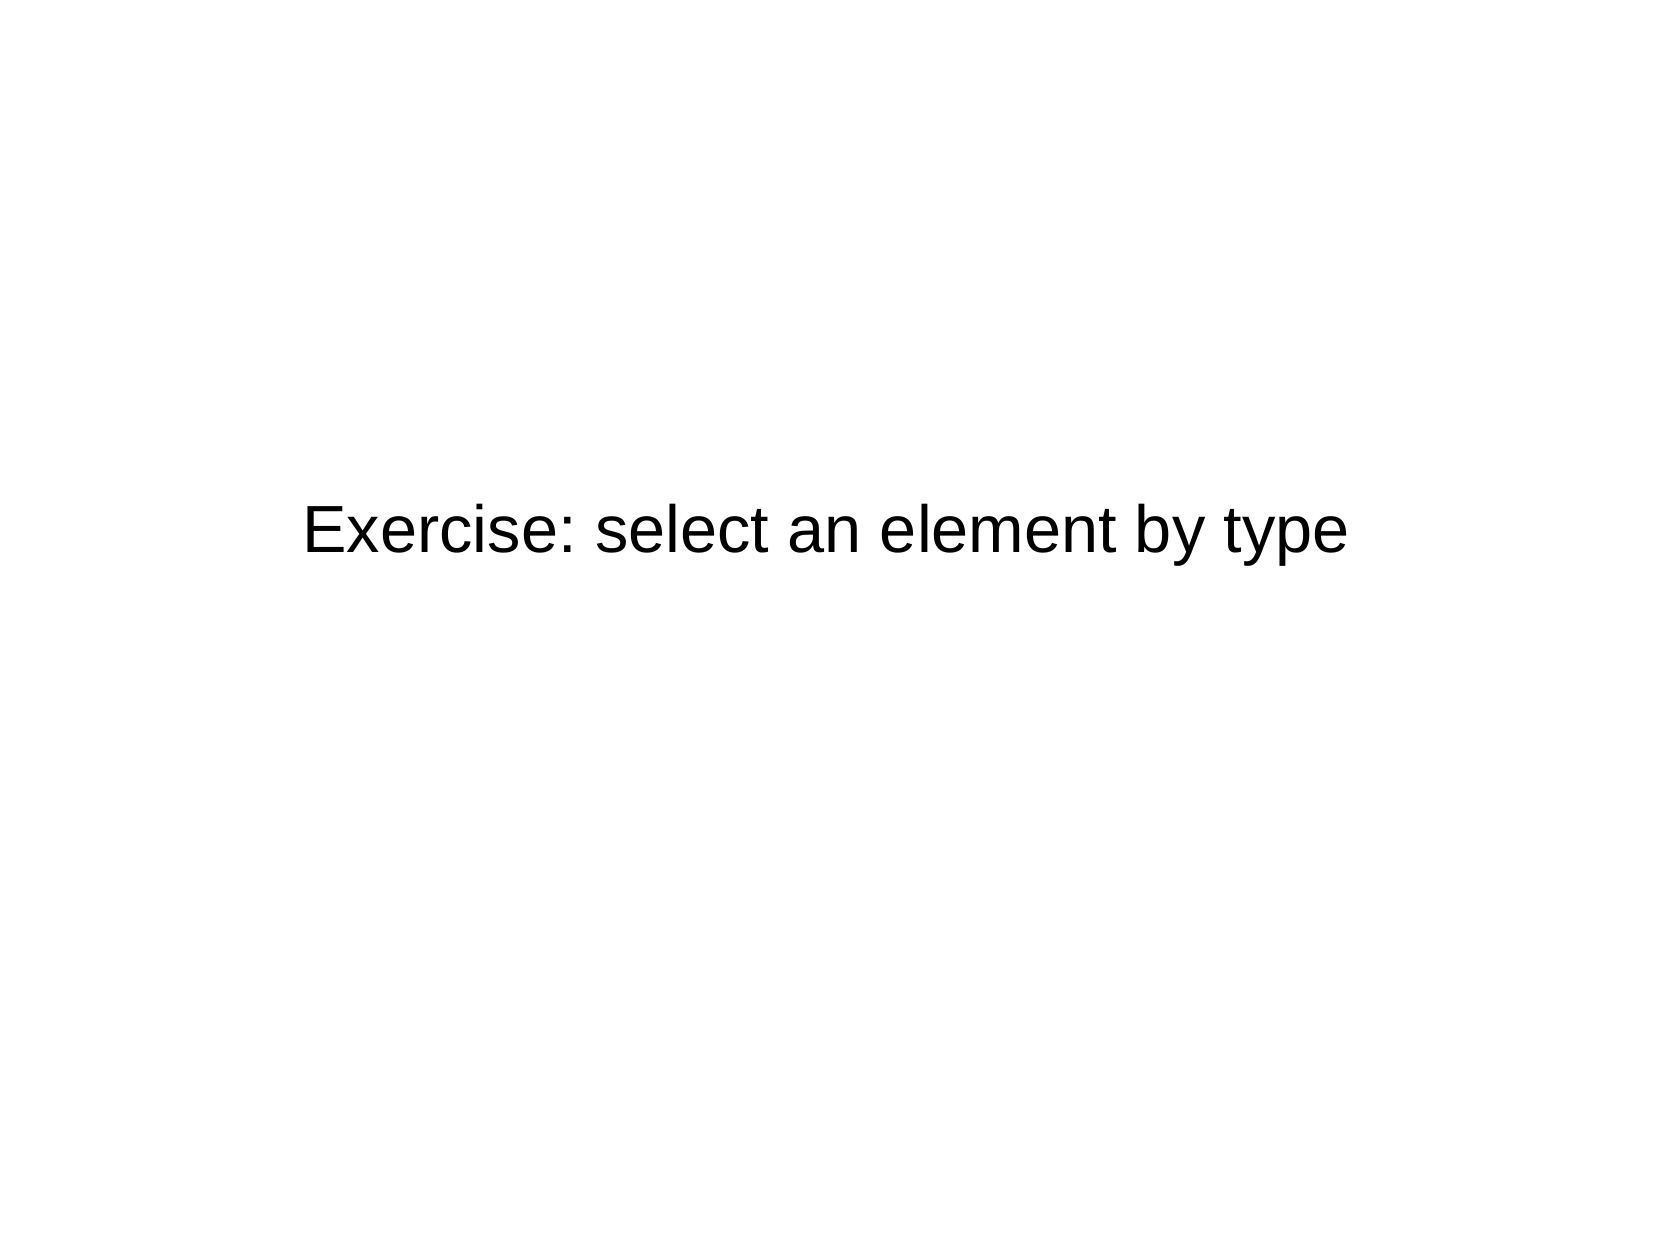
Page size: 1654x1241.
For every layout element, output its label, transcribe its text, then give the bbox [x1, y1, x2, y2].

subtitle Exercise: select an element by type [82, 49, 1571, 1010]
